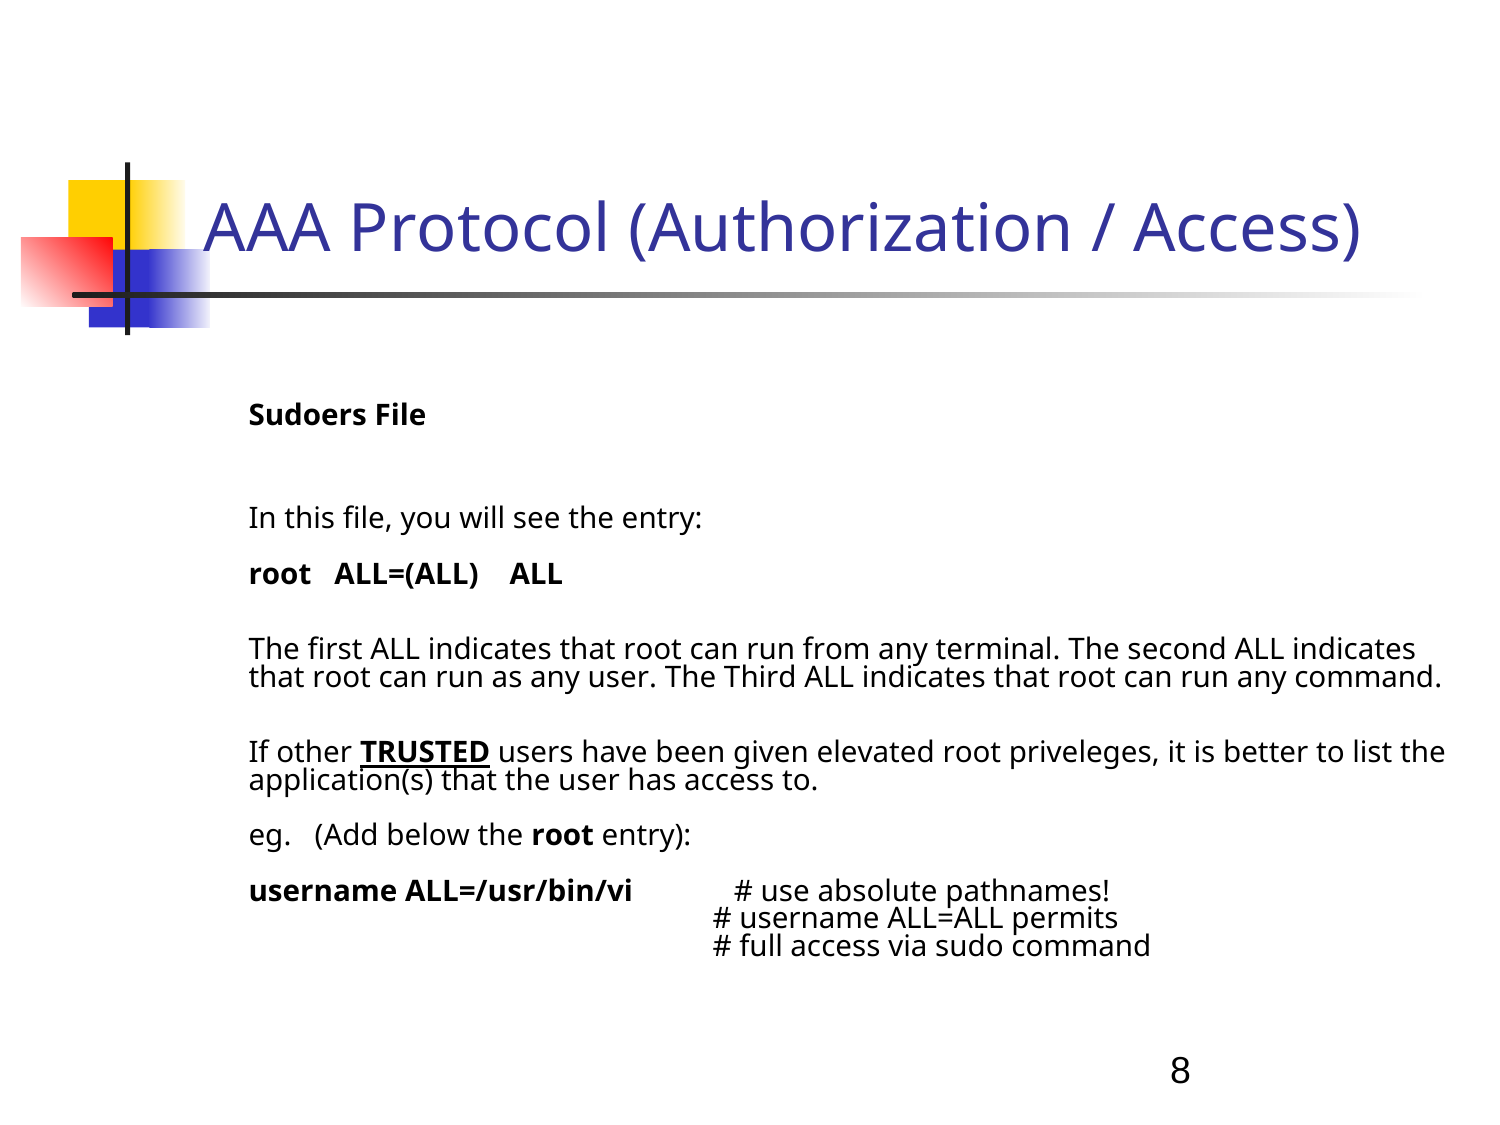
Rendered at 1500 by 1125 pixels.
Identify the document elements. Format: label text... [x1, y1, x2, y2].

list Sudoers File In this file, you will see the entry: root ALL=(ALL) ALL The first ALL indicates that root can run from any terminal. The second ALL indicates that root can run as any user. The Third ALL indicates that root can run any command. If other TRUSTED users have been given elevated root priveleges, it is better to list the application(s) that the user has access to. eg. (Add below the root entry): username ALL=/usr/bin/vi # use absolute pathnames! # username ALL=ALL permits # full access via sudo command [193, 331, 1469, 1007]
title AAA Protocol (Authorization / Access) [188, 35, 1468, 276]
